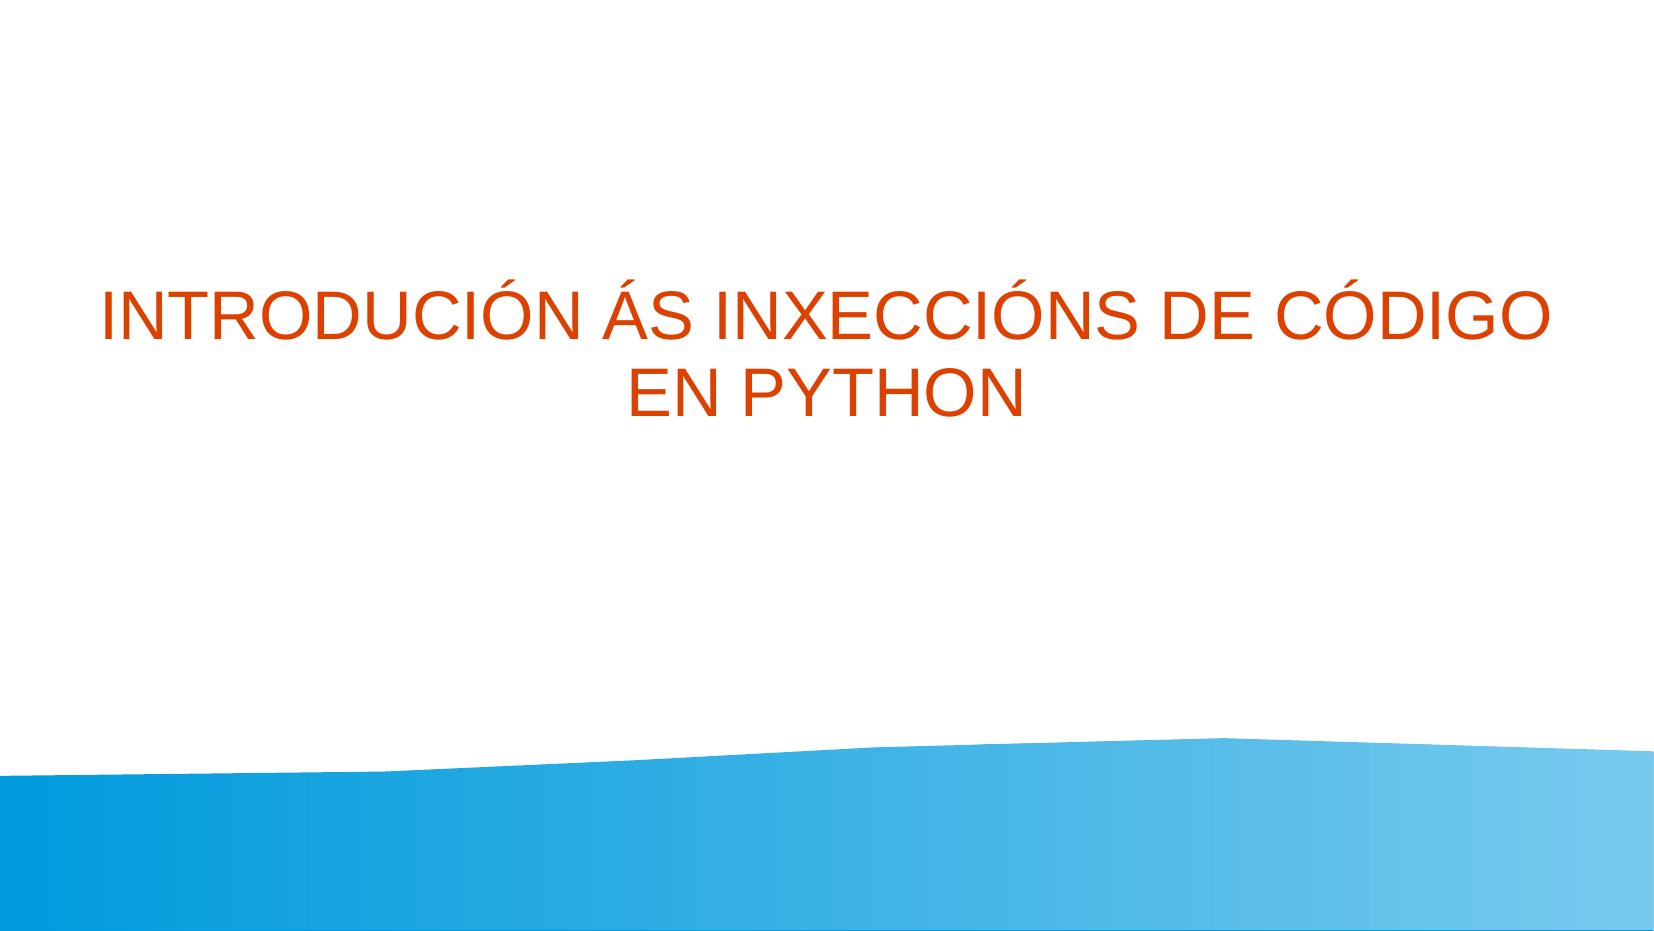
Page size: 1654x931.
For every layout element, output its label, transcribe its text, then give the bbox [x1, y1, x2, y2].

title INTRODUCIÓN ÁS INXECCIÓNS DE CÓDIGO EN PYTHON [88, 265, 1565, 443]
